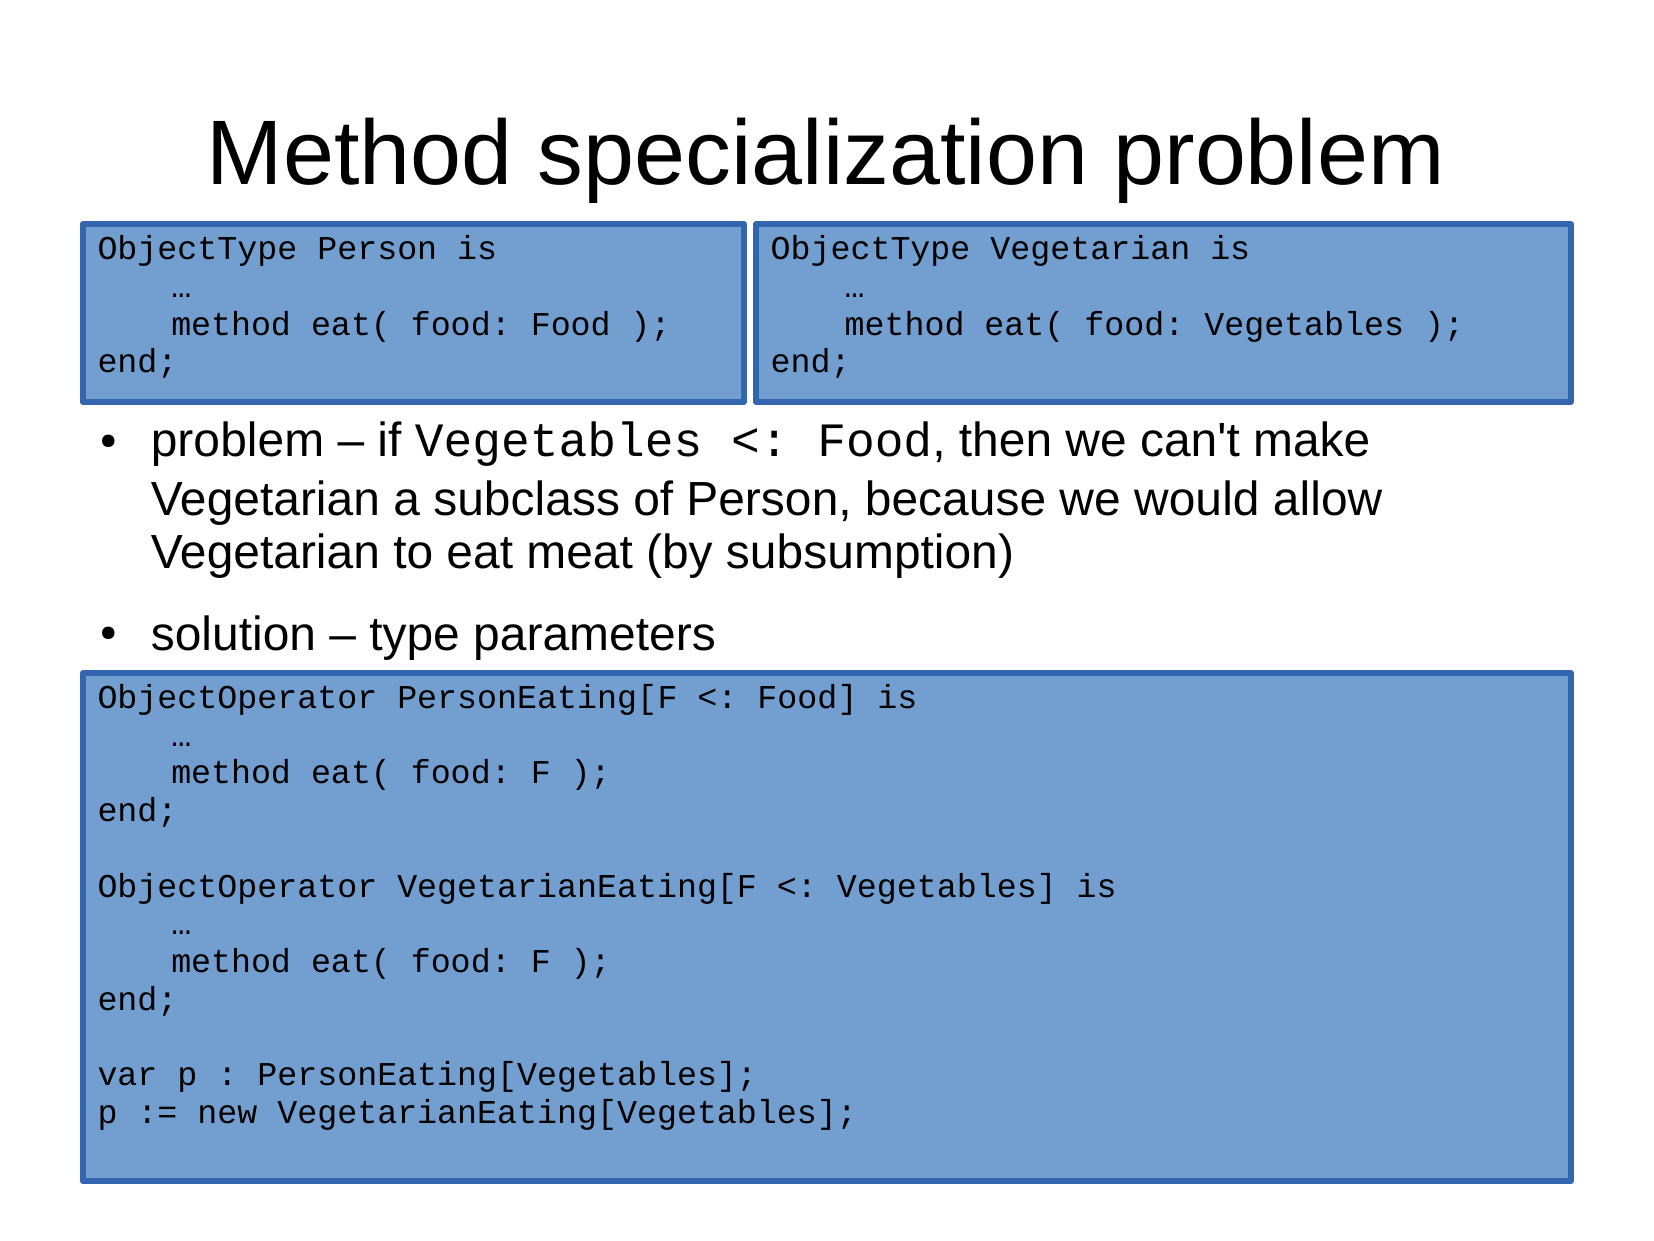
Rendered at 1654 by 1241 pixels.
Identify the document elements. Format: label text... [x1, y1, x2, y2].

text_box ObjectOperator PersonEating[F <: Food] is … method eat( food: F ); end; ObjectOperator VegetarianEating[F <: Vegetables] is … method eat( food: F ); end; var p : PersonEating[Vegetables]; p := new VegetarianEating[Vegetables]; [82, 673, 1571, 1182]
title Method specialization problem [82, 49, 1571, 257]
text_box ObjectType Person is … method eat( food: Food ); end; [82, 224, 745, 402]
list problem – if Vegetables <: Food, then we can't make Vegetarian a subclass of Person, because we would allow Vegetarian to eat meat (by subsumption) solution – type parameters [82, 413, 1571, 662]
text_box ObjectType Vegetarian is … method eat( food: Vegetables ); end; [755, 224, 1571, 402]
